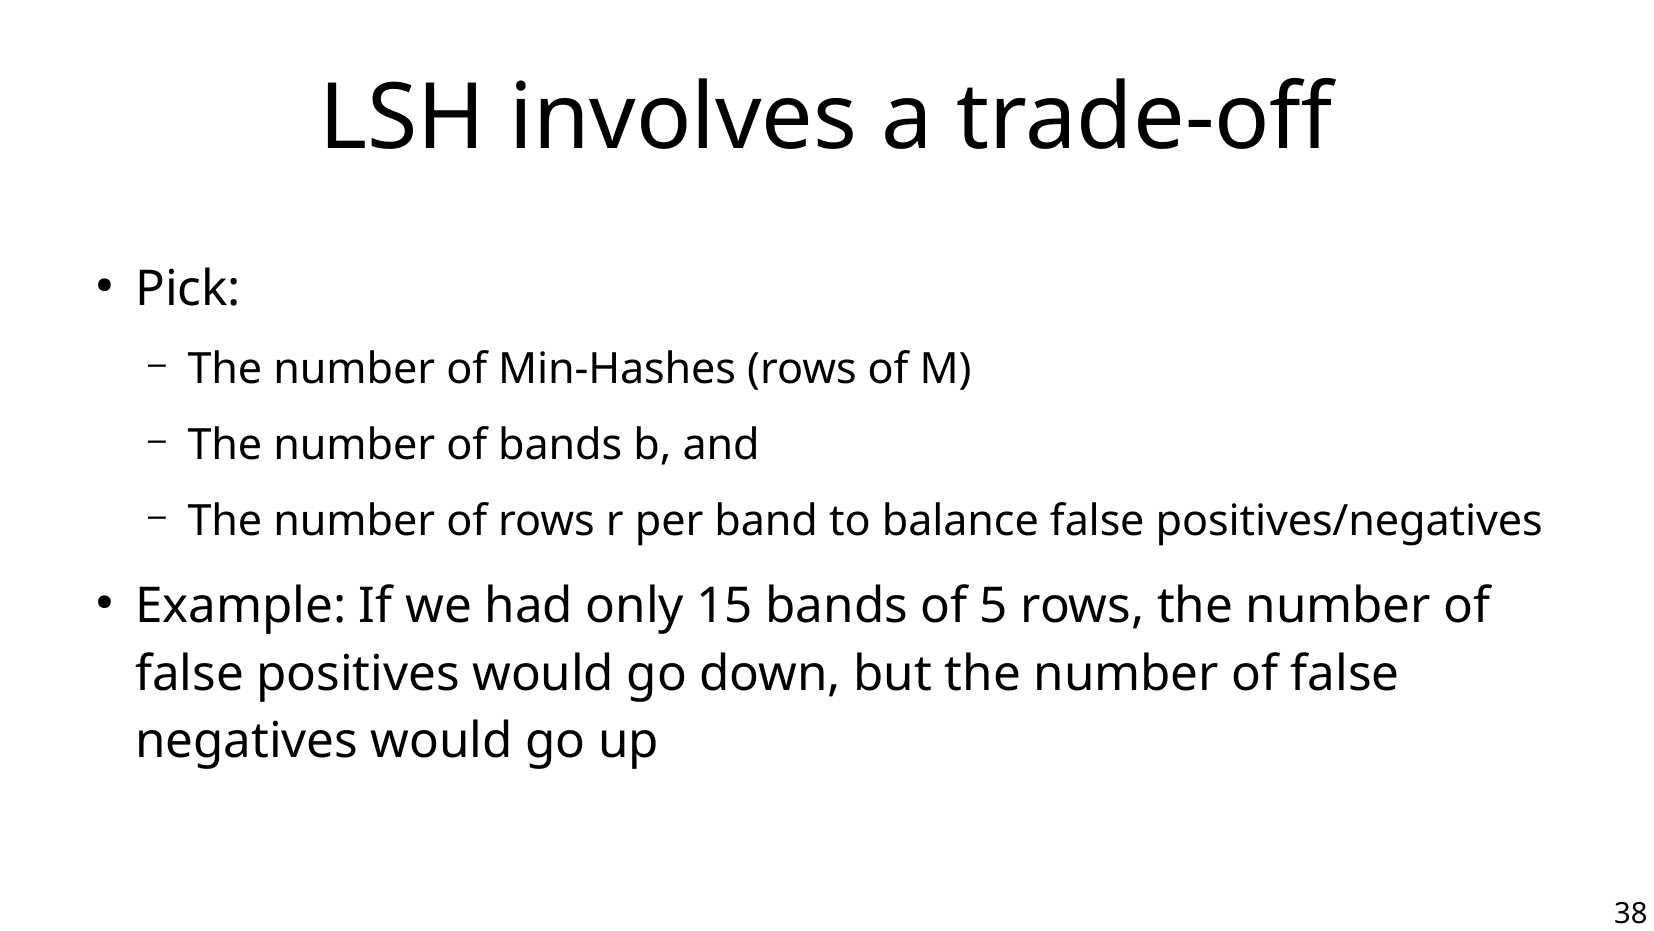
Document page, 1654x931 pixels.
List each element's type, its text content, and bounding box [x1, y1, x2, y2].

list Pick: The number of Min-Hashes (rows of M) The number of bands b, and The number of rows r per band to balance false positives/negatives Example: If we had only 15 bands of 5 rows, the number of false positives would go down, but the number of false negatives would go up [82, 253, 1571, 793]
title LSH involves a trade-off [82, 1, 1571, 226]
